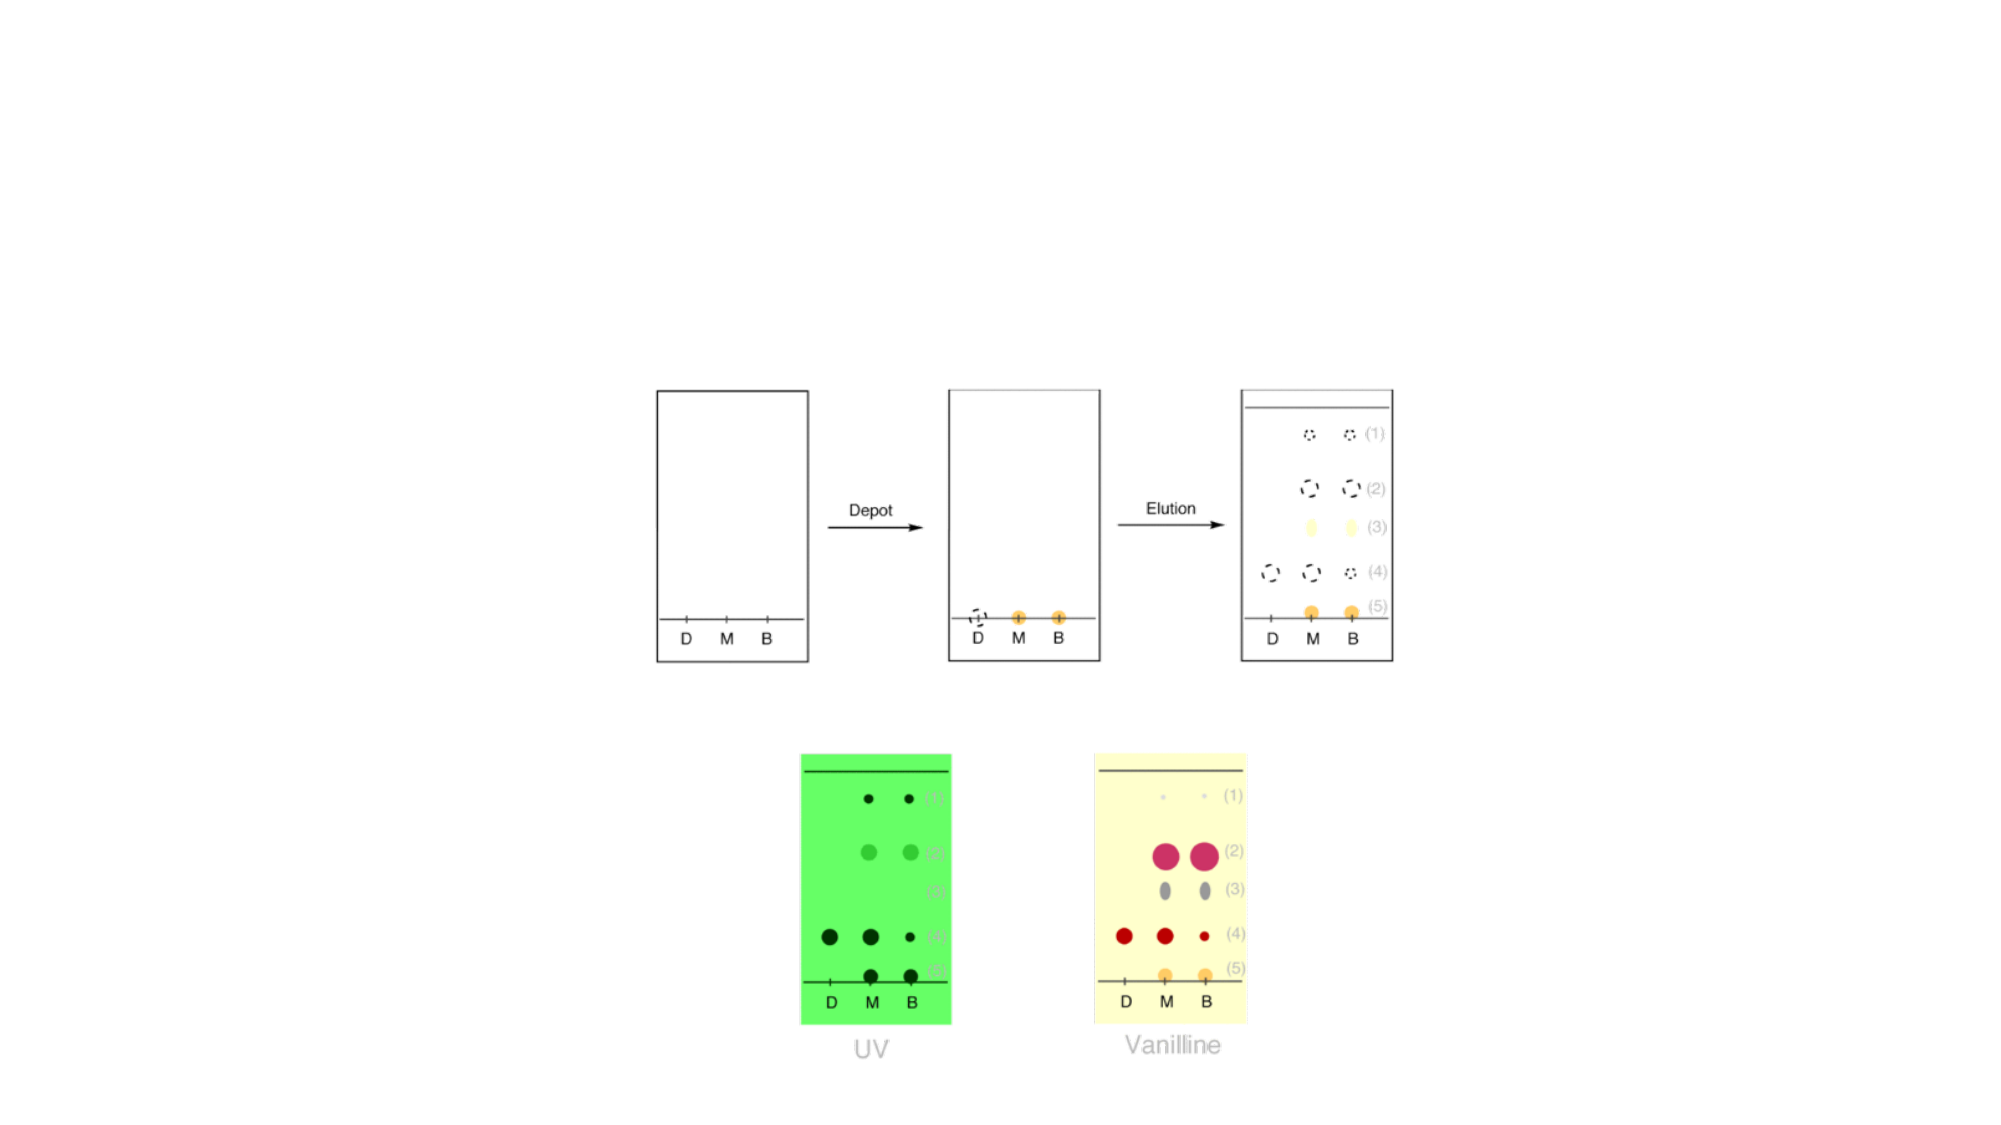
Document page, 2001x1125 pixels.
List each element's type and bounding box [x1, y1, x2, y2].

picture [652, 385, 1398, 1066]
